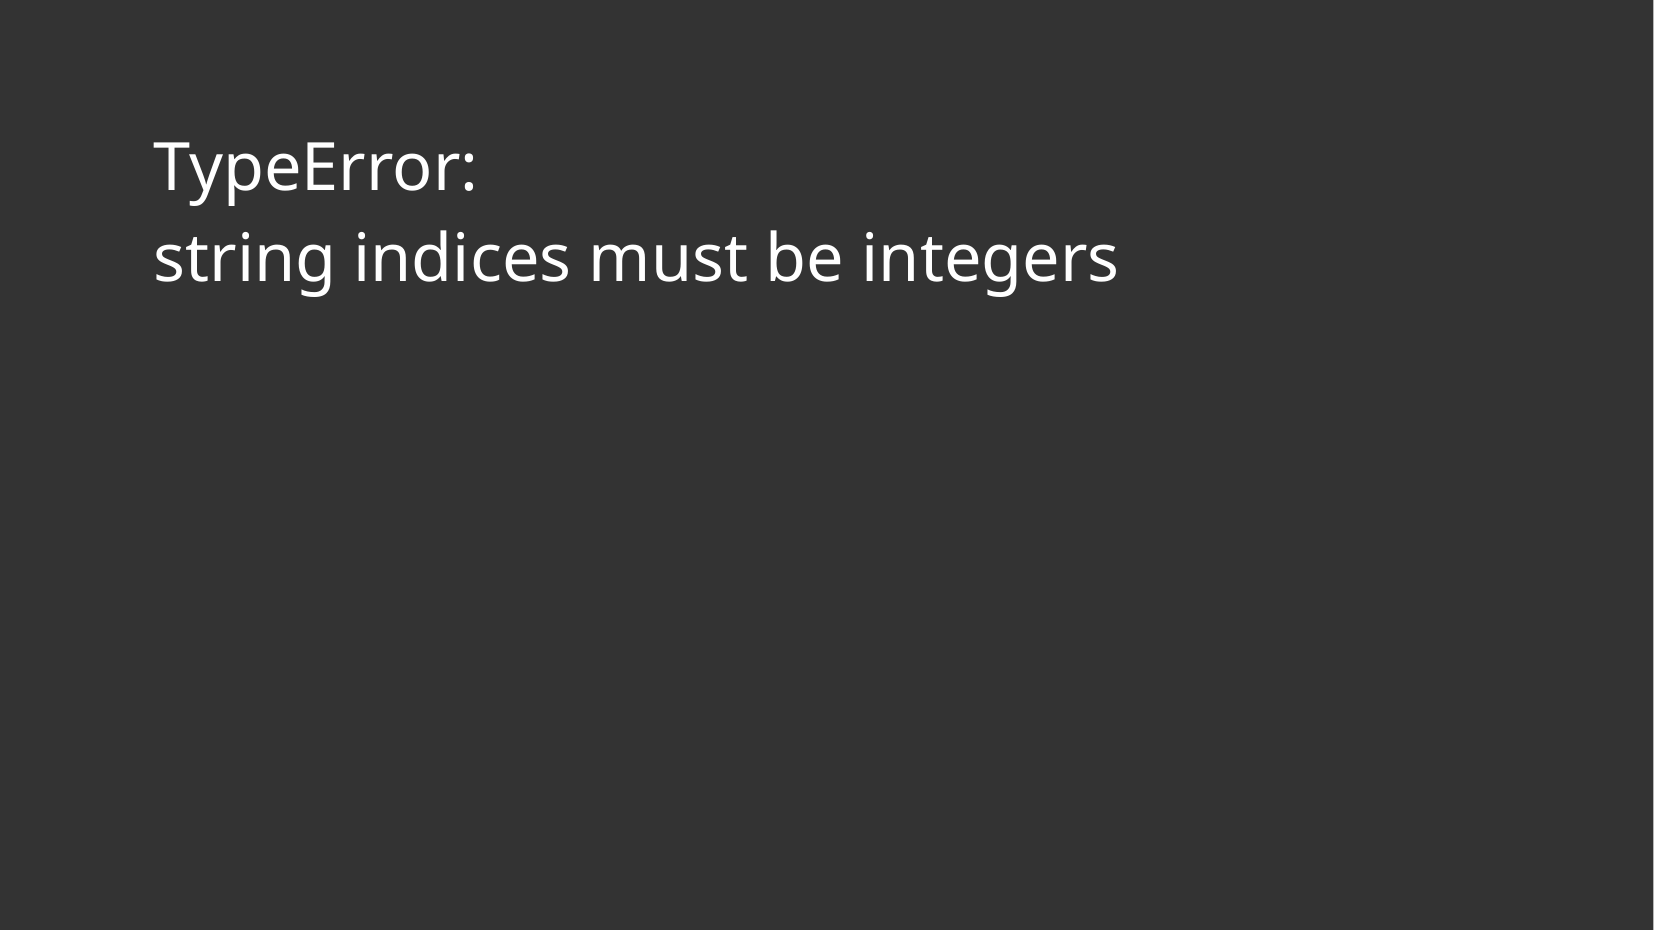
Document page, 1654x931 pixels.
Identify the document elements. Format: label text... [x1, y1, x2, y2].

list TypeError: string indices must be integers [82, 119, 1571, 931]
